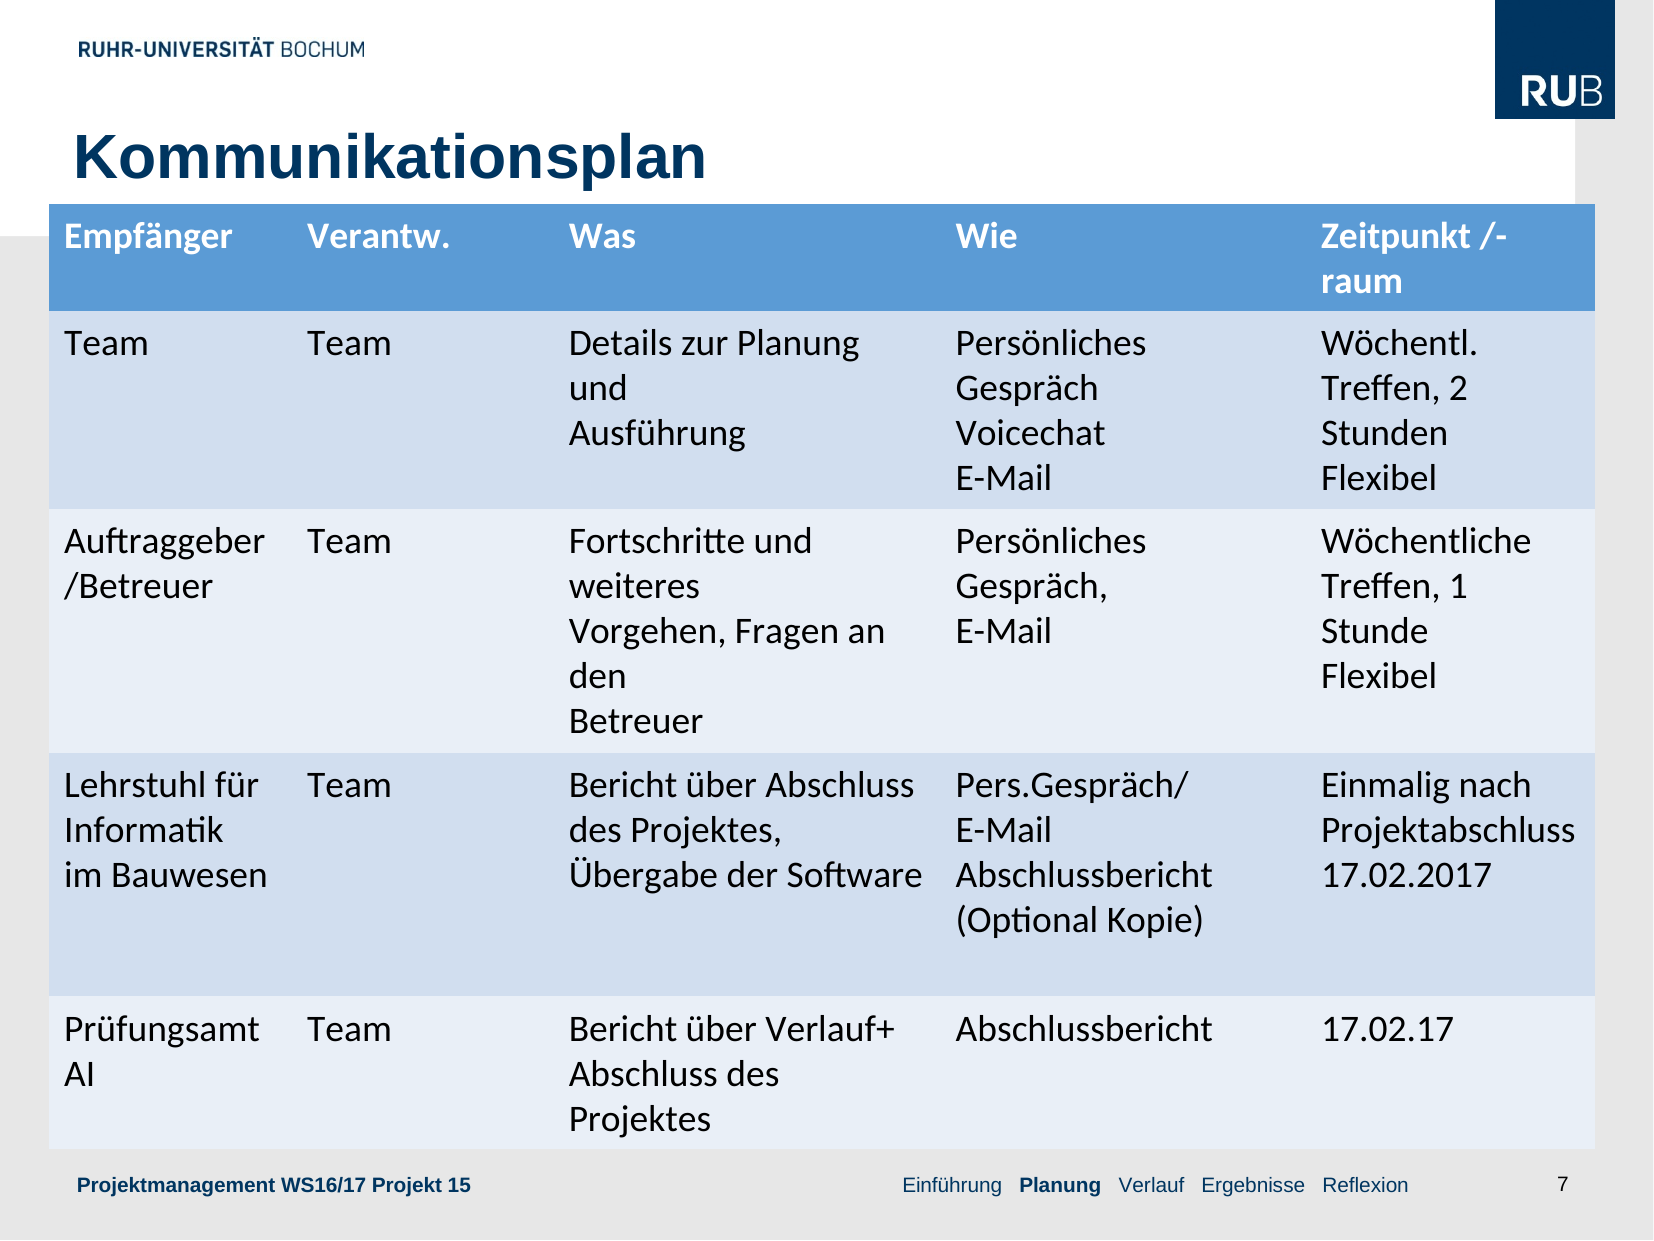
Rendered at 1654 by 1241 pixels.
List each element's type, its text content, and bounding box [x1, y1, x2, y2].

table_header Zeitpunkt /-raum [1306, 204, 1595, 311]
table_cell Team [292, 996, 554, 1149]
table_cell Prüfungsamt AI [49, 996, 292, 1149]
table_cell Wöchentliche Treffen, 1 Stunde Flexibel [1306, 509, 1595, 753]
table_cell Team [292, 311, 554, 509]
text_box Kommunikationsplan [73, 115, 1258, 191]
table_header Verantw. [292, 204, 554, 311]
table_header Was [554, 204, 941, 311]
picture [79, 37, 364, 57]
table_cell Persönliches Gespräch, E-Mail [941, 509, 1306, 753]
picture [1495, 0, 1615, 119]
table_cell Team [292, 753, 554, 996]
table_cell Team [292, 509, 554, 753]
table_cell Wöchentl. Treffen, 2 Stunden Flexibel [1306, 311, 1595, 509]
table_cell Bericht über Verlauf+ Abschluss des Projektes [554, 996, 941, 1149]
table_cell Pers.Gespräch/ E-Mail Abschlussbericht (Optional Kopie) [941, 753, 1306, 996]
table_header Empfänger [49, 204, 292, 311]
table_cell Details zur Planung und Ausführung [554, 311, 941, 509]
table_cell Auftraggeber/Betreuer [49, 509, 292, 753]
table_cell Persönliches Gespräch Voicechat E-Mail [941, 311, 1306, 509]
table_cell Bericht über Abschluss des Projektes, Übergabe der Software [554, 753, 941, 996]
text_box Projektmanagement WS16/17 Projekt 15 Einführung Planung Verlauf Ergebnisse Reflexion [76, 1171, 1460, 1197]
table_cell Fortschritte und weiteres Vorgehen, Fragen an den Betreuer [554, 509, 941, 753]
table_header Wie [941, 204, 1306, 311]
table_cell 17.02.17 [1306, 996, 1595, 1149]
table_cell Abschlussbericht [941, 996, 1306, 1149]
table_cell Einmalig nach Projektabschluss 17.02.2017 [1306, 753, 1595, 996]
table_cell Team [49, 311, 292, 509]
table_cell Lehrstuhl für Informatik im Bauwesen [49, 753, 292, 996]
